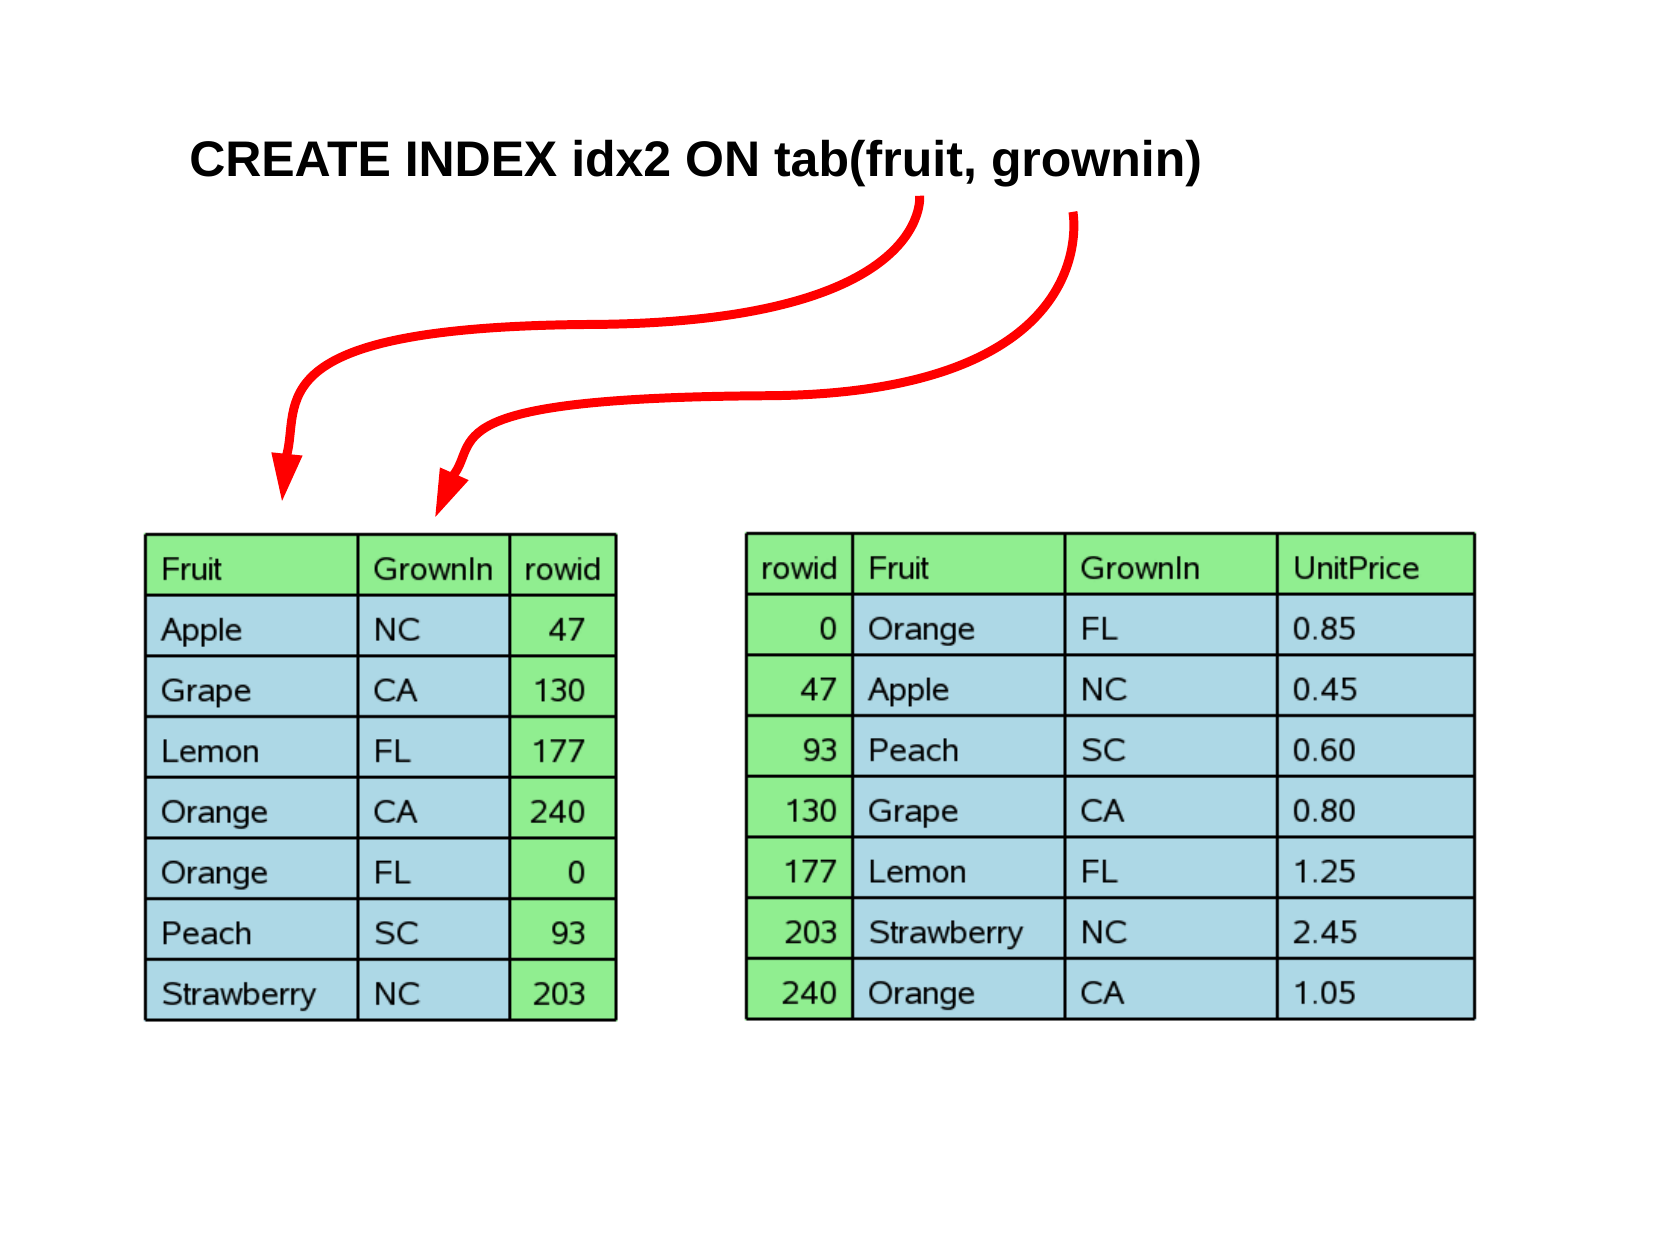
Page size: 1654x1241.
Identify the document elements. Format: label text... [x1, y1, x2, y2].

picture [730, 517, 1490, 1036]
picture [129, 518, 633, 1037]
text_box CREATE INDEX idx2 ON tab(fruit, grownin) [174, 124, 1218, 197]
